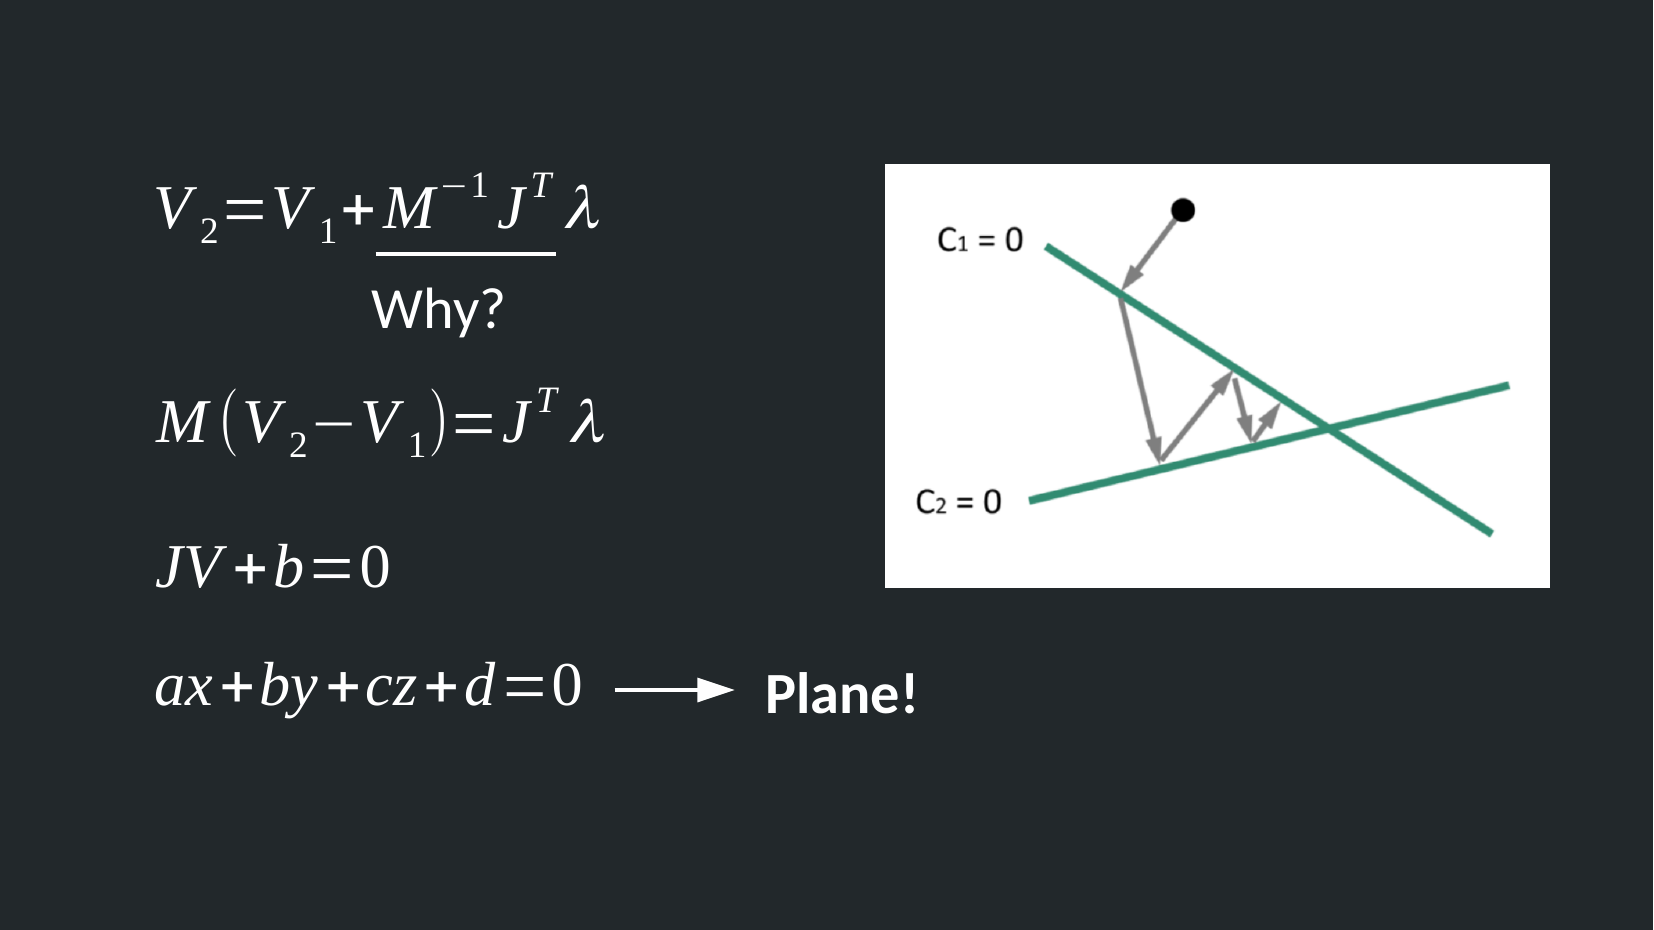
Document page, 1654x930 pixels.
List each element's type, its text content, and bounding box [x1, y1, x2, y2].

chart [147, 532, 398, 602]
text_box Why? [357, 277, 615, 351]
chart [147, 164, 610, 252]
text_box Plane! [750, 661, 1009, 736]
picture [885, 164, 1550, 588]
chart [147, 650, 591, 720]
chart [147, 378, 615, 466]
